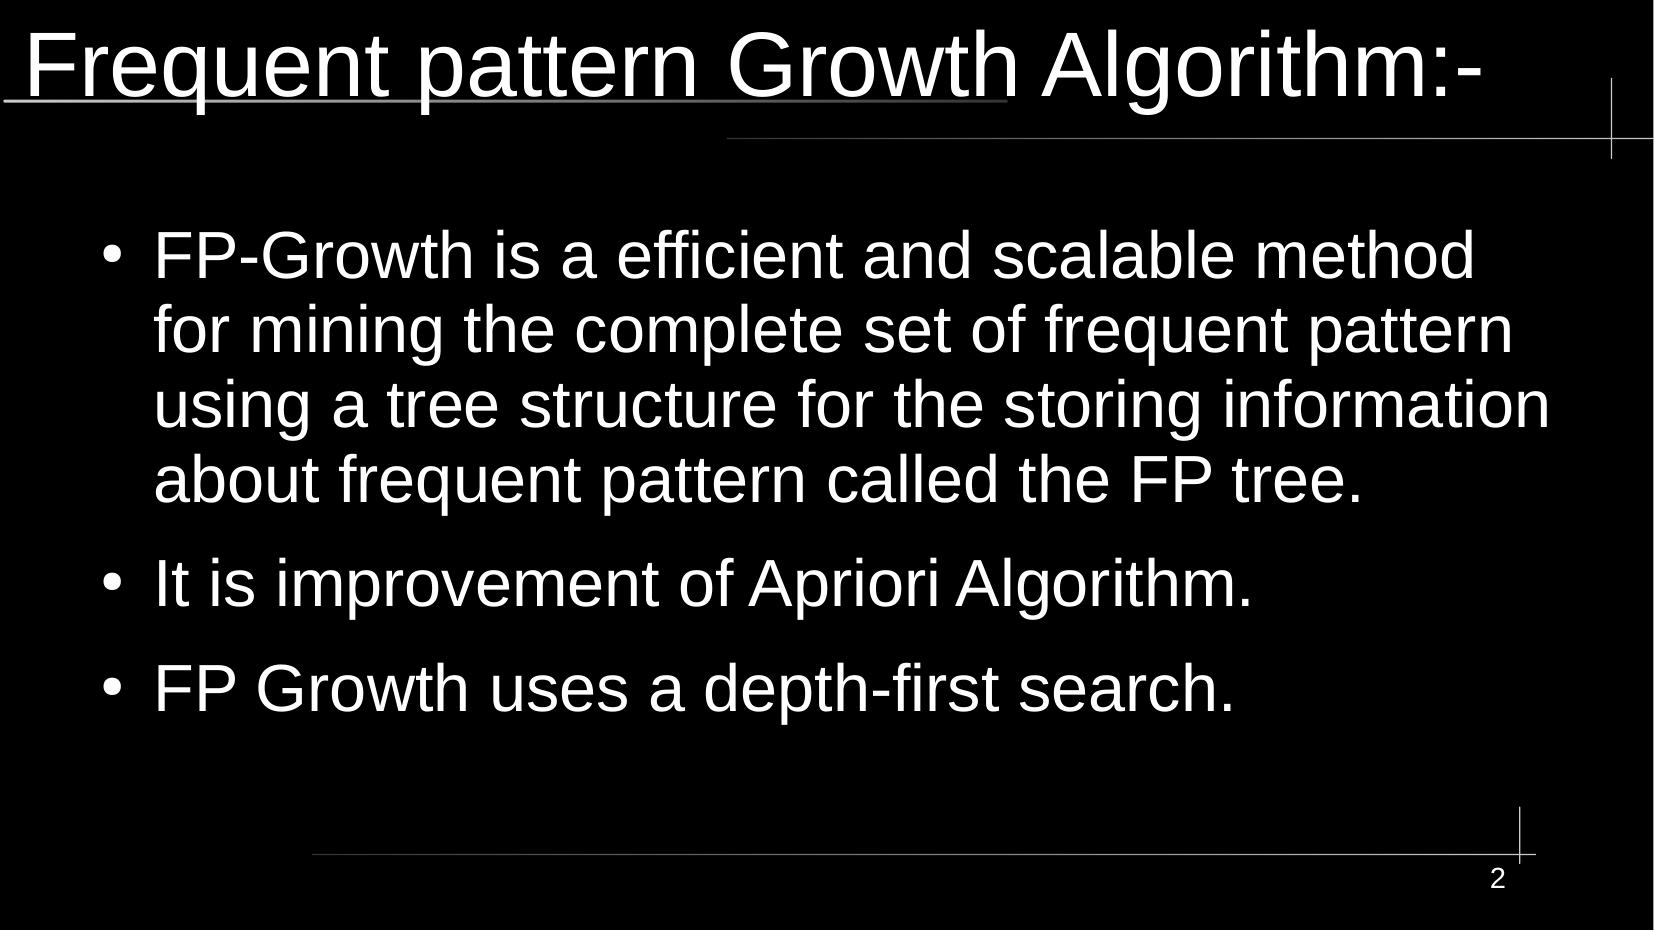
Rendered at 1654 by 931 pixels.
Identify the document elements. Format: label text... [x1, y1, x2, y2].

list FP-Growth is a efficient and scalable method for mining the complete set of frequent pattern using a tree structure for the storing information about frequent pattern called the FP tree. It is improvement of Apriori Algorithm. FP Growth uses a depth-first search. [82, 217, 1571, 758]
title Frequent pattern Growth Algorithm:- [23, 11, 1589, 119]
